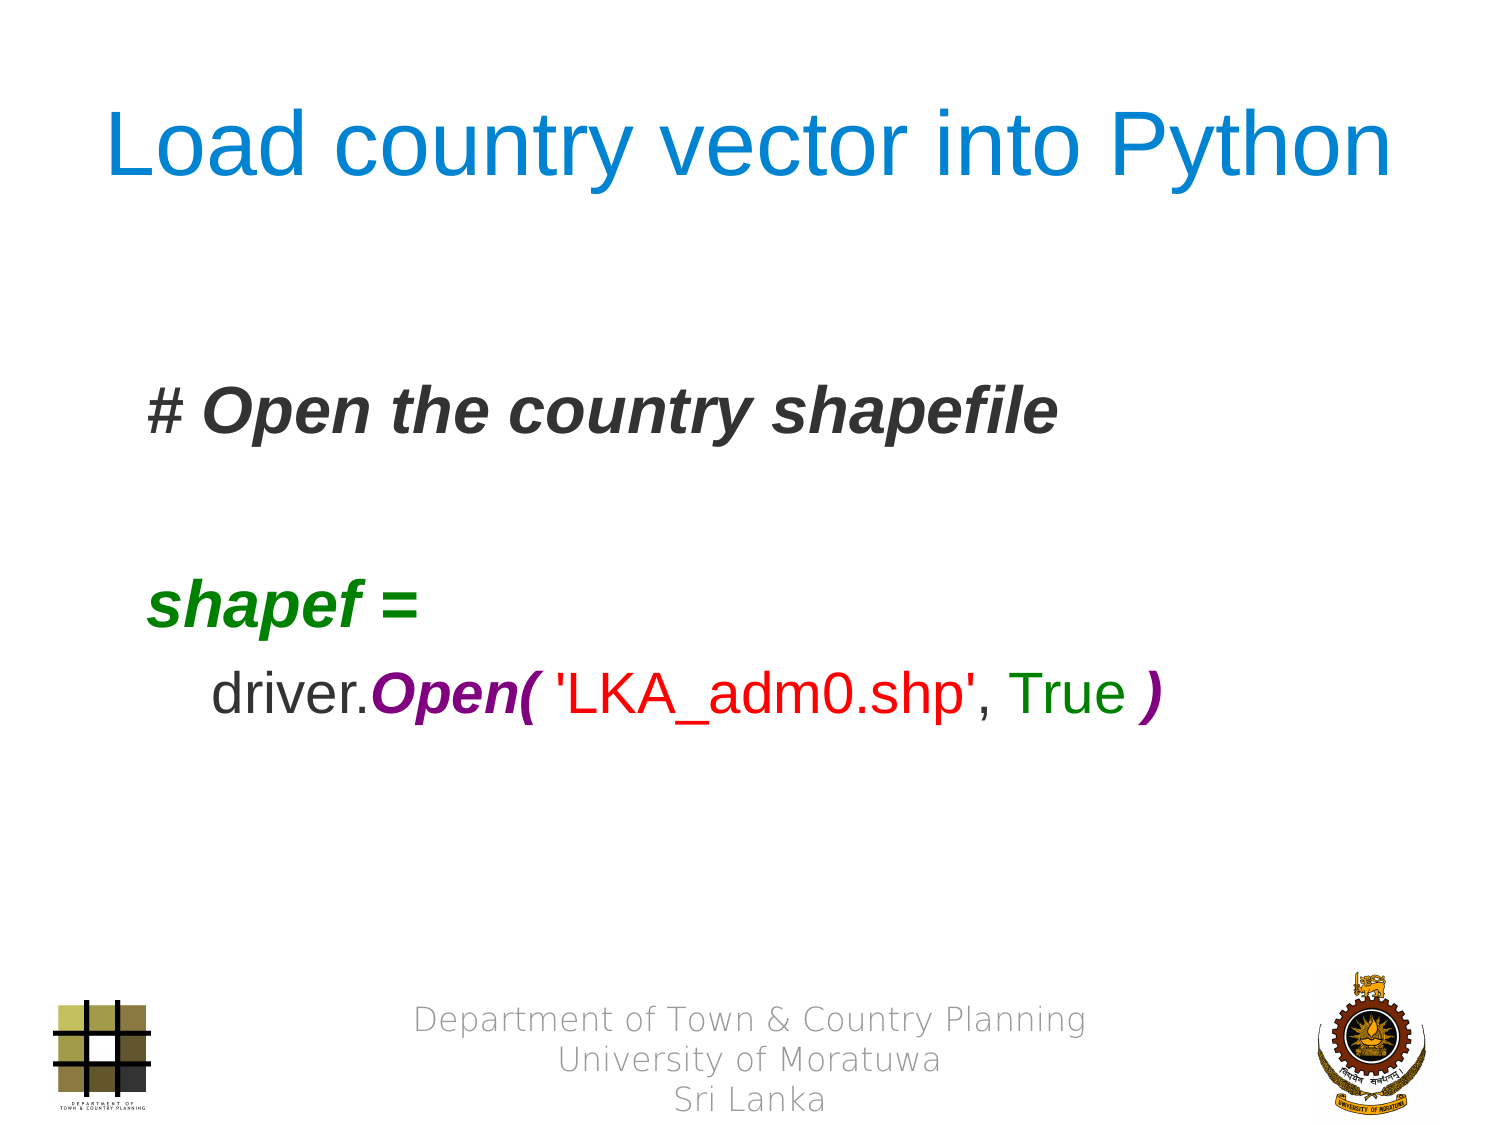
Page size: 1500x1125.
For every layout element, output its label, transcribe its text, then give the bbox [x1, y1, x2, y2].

picture [1312, 966, 1435, 1125]
picture [53, 1000, 151, 1110]
title Load country vector into Python [75, 45, 1426, 233]
list # Open the country shapefile shapef = driver.Open( 'LKA_adm0.shp', True ) [75, 262, 1426, 916]
